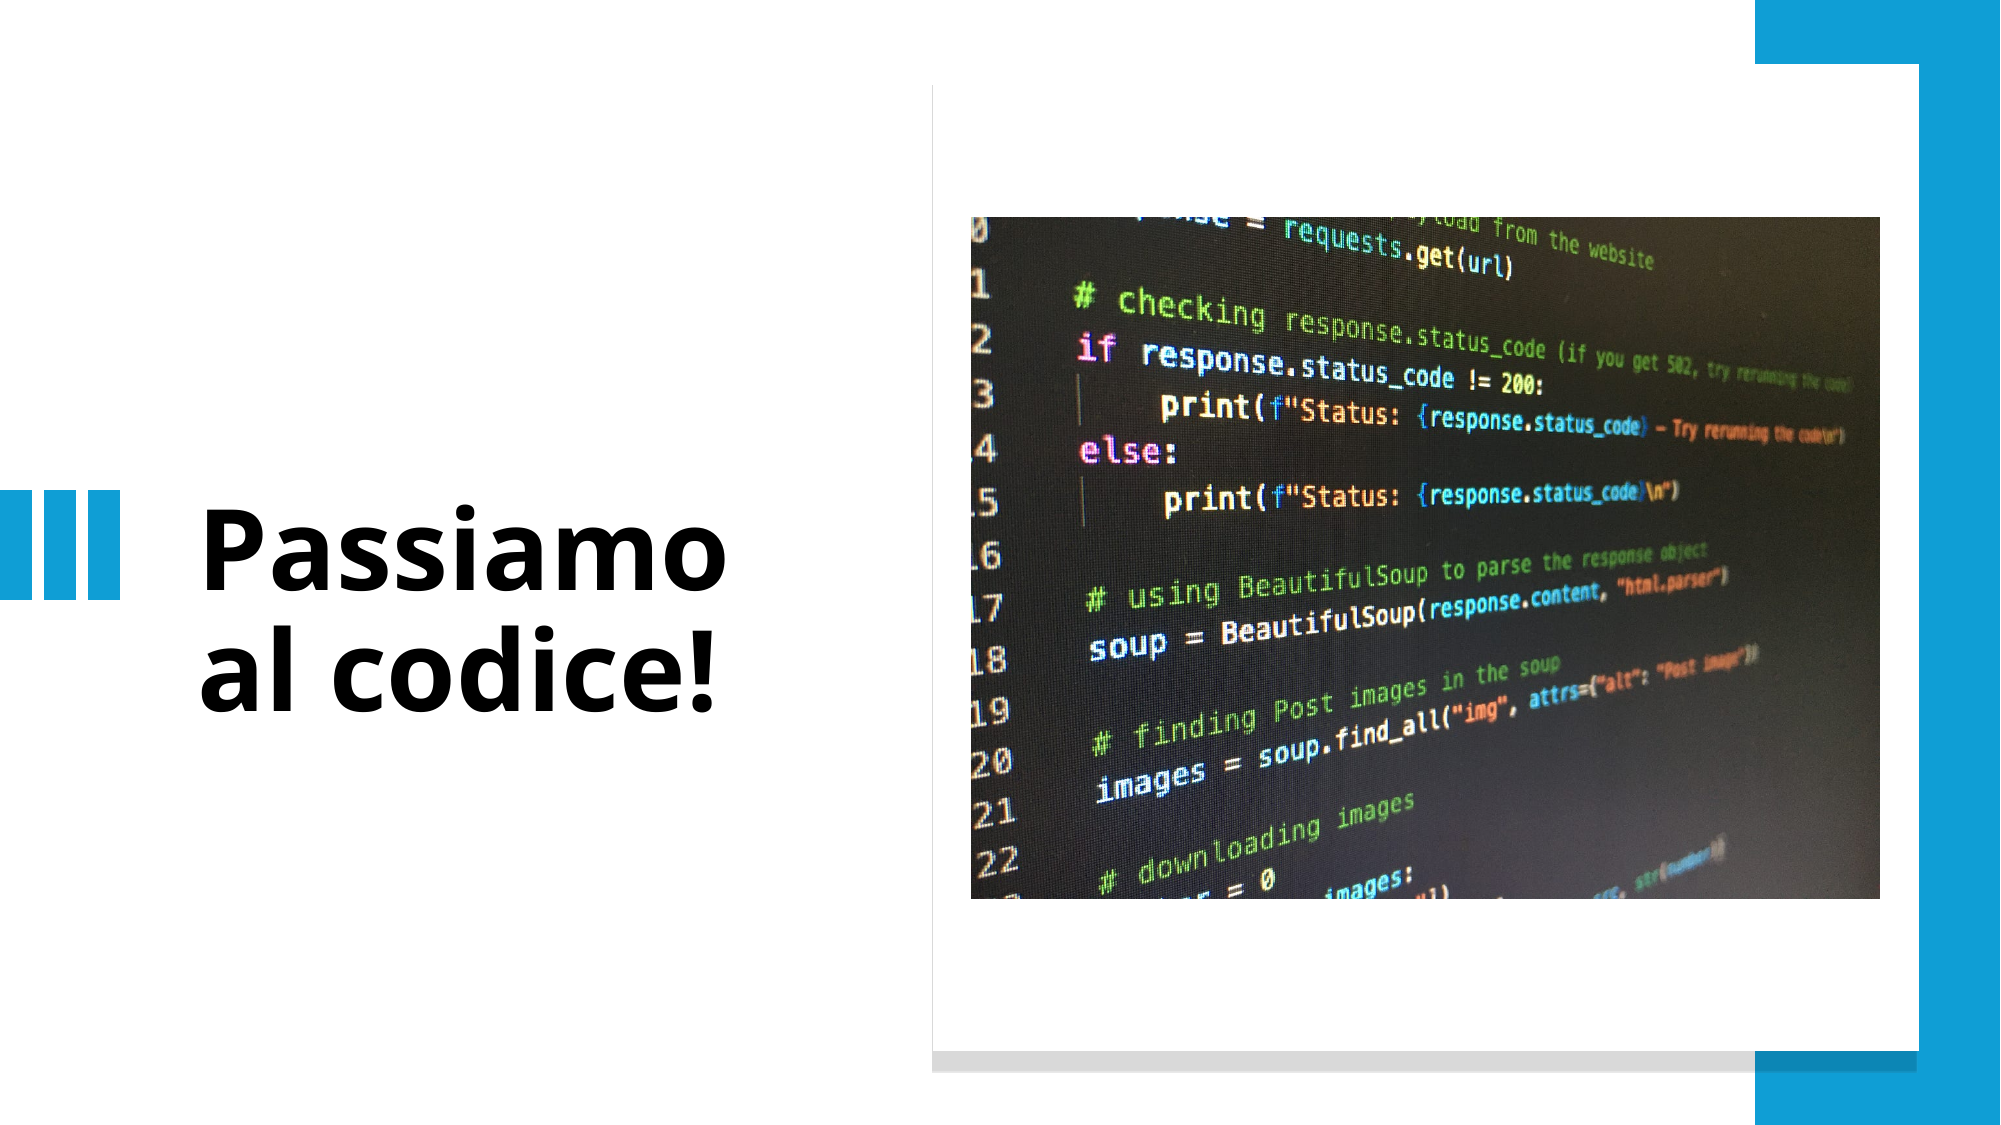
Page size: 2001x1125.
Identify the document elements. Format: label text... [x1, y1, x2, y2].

text_box [0, 0, 2000, 1125]
title Passiamo al codice! [182, 485, 845, 878]
picture [971, 217, 1880, 899]
